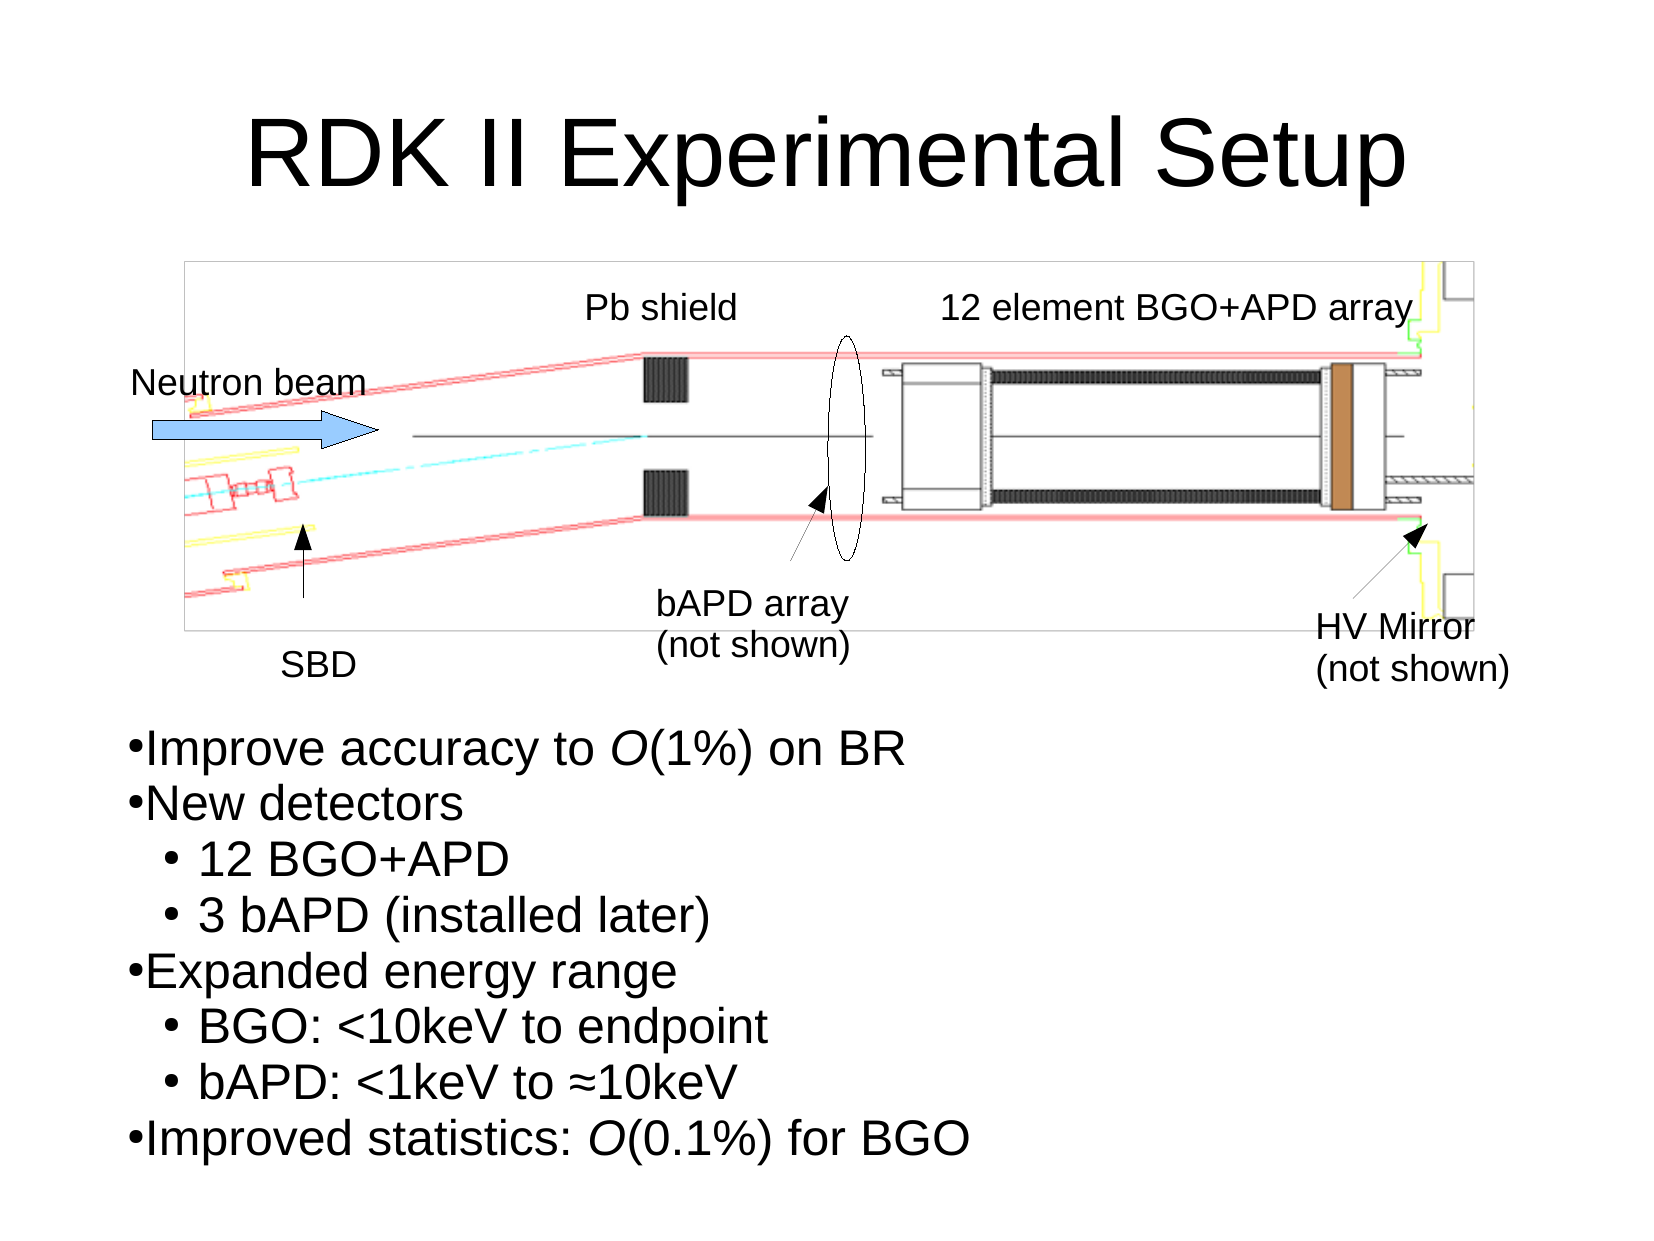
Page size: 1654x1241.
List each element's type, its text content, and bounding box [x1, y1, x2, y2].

picture [183, 411, 321, 420]
text_box HV Mirror (not shown) [1300, 598, 1525, 698]
text_box Neutron beam [115, 354, 383, 411]
text_box 12 element BGO+APD array [925, 279, 1428, 336]
text_box Pb shield [569, 279, 753, 336]
text_box [152, 411, 379, 449]
title RDK II Experimental Setup [82, 49, 1571, 257]
text_box bAPD array (not shown) [641, 574, 866, 674]
text_box SBD [265, 635, 373, 693]
picture [183, 260, 1476, 633]
text_box Improve accuracy to O(1%) on BR New detectors 12 BGO+APD 3 bAPD (installed later) Expanded energy range BGO: <10keV to endpoint bAPD: <1keV to ≈10keV Improved statistics: O(0.1%) for BGO [112, 712, 987, 1174]
